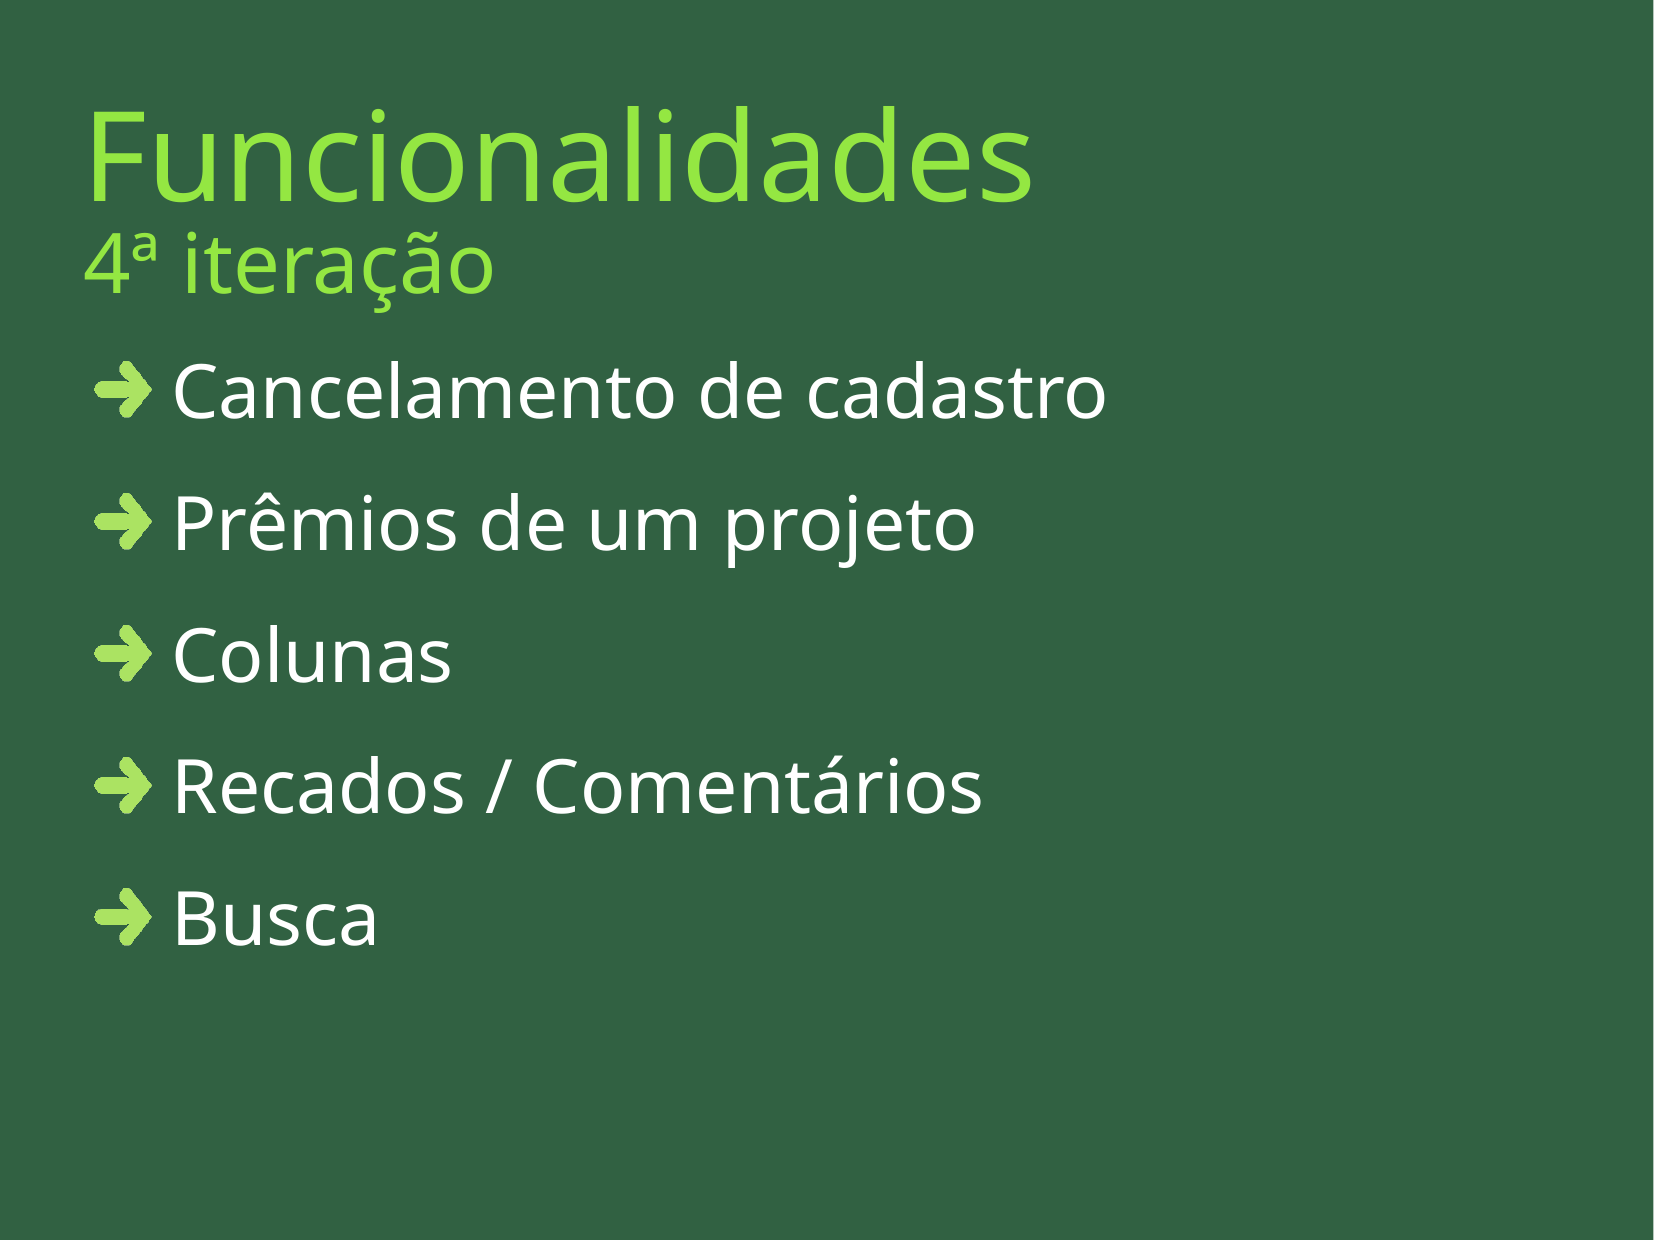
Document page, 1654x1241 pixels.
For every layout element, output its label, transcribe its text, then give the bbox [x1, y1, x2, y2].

list Cancelamento de cadastro Prêmios de um projeto Colunas Recados / Comentários Busca [76, 338, 1566, 1034]
title 4ª iteração [83, 183, 1572, 340]
title Funcionalidades [82, 49, 1571, 257]
